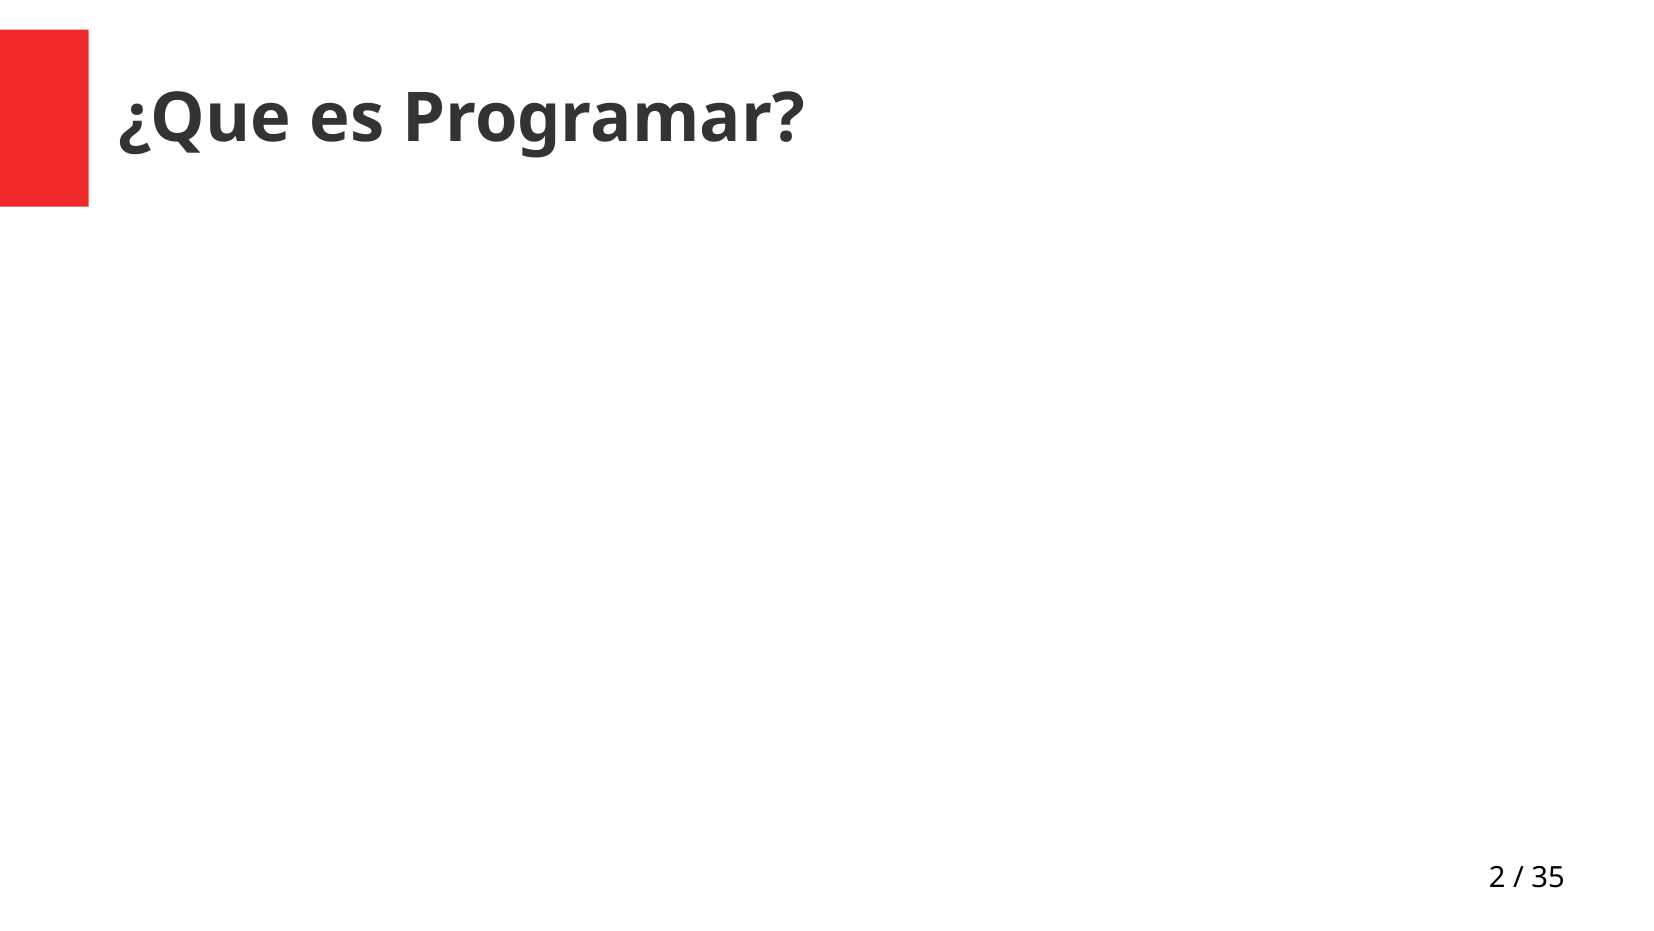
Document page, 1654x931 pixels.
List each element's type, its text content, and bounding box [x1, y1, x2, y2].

title ¿Que es Programar? [118, 37, 1571, 193]
